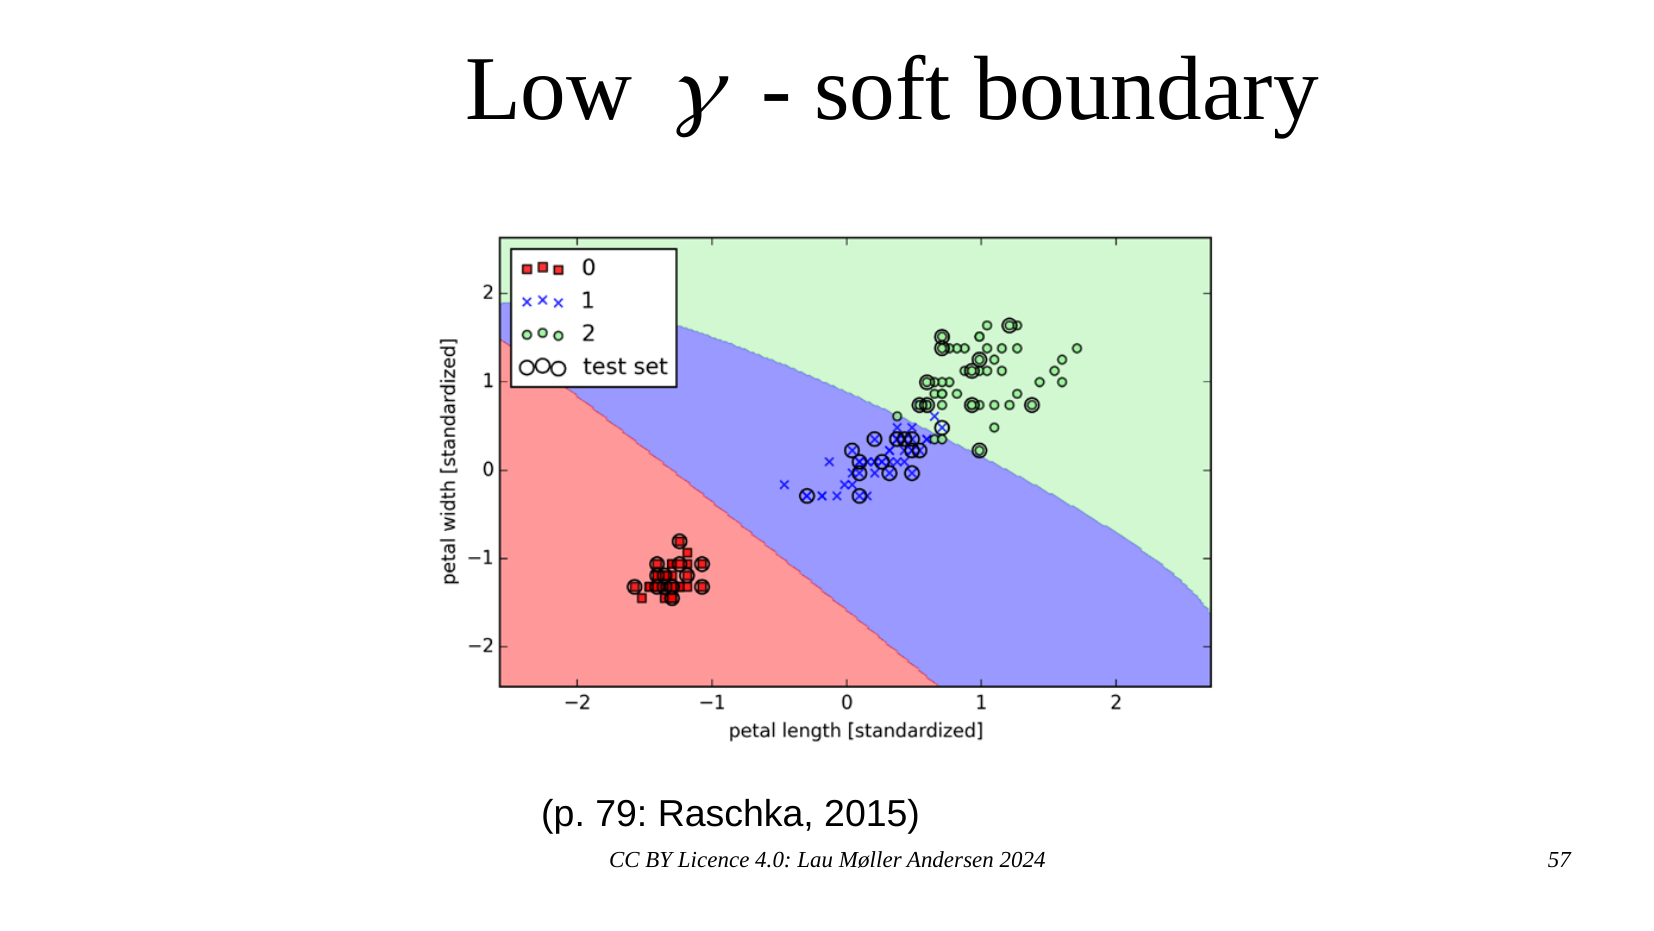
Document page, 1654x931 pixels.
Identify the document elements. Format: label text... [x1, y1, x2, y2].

chart [457, 38, 1330, 143]
text_box (p. 79: Raschka, 2015) [526, 785, 1052, 843]
picture [422, 217, 1231, 758]
